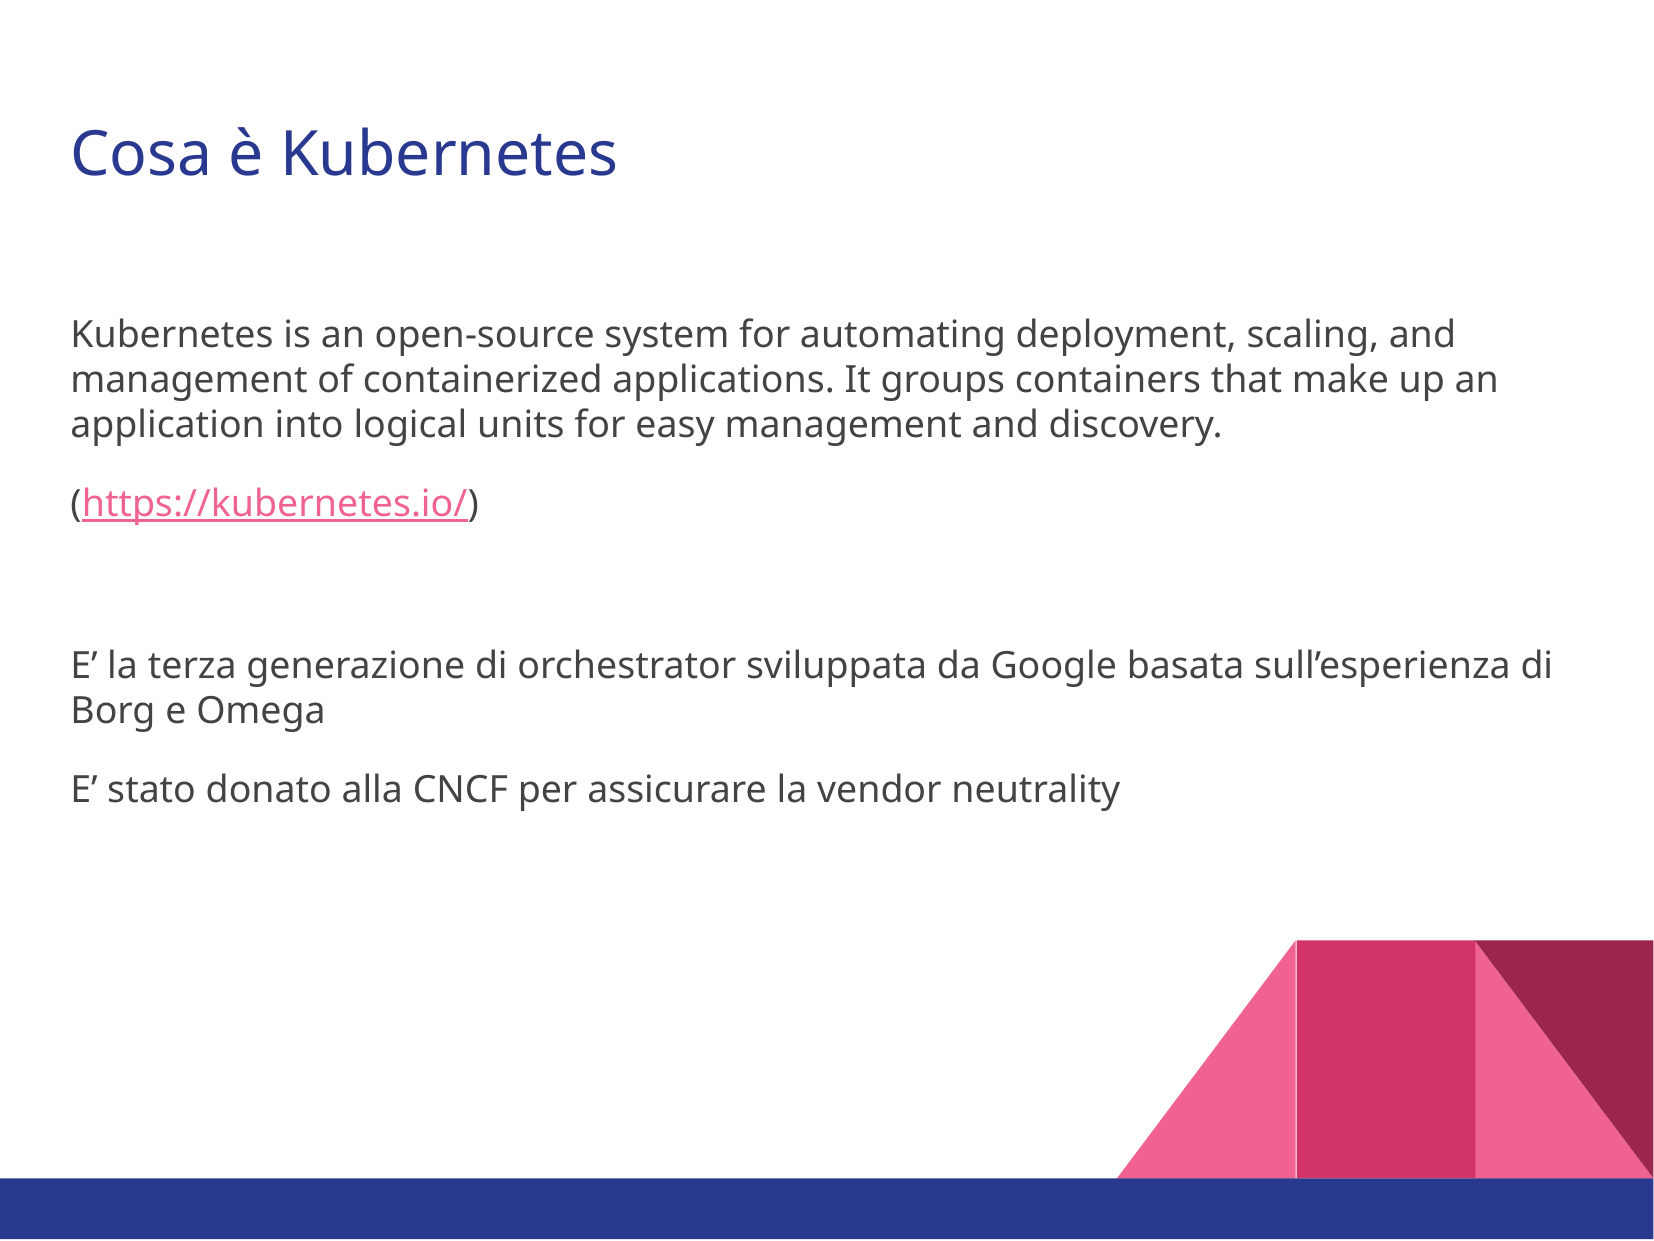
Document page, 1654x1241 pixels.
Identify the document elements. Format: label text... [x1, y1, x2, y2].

title Cosa è Kubernetes [55, 98, 1597, 245]
list Kubernetes is an open-source system for automating deployment, scaling, and management of containerized applications. It groups containers that make up an application into logical units for easy management and discovery. (https://kubernetes.io/) E’ la terza generazione di orchestrator sviluppata da Google basata sull’esperienza di Borg e Omega E’ stato donato alla CNCF per assicurare la vendor neutrality [55, 295, 1597, 1101]
